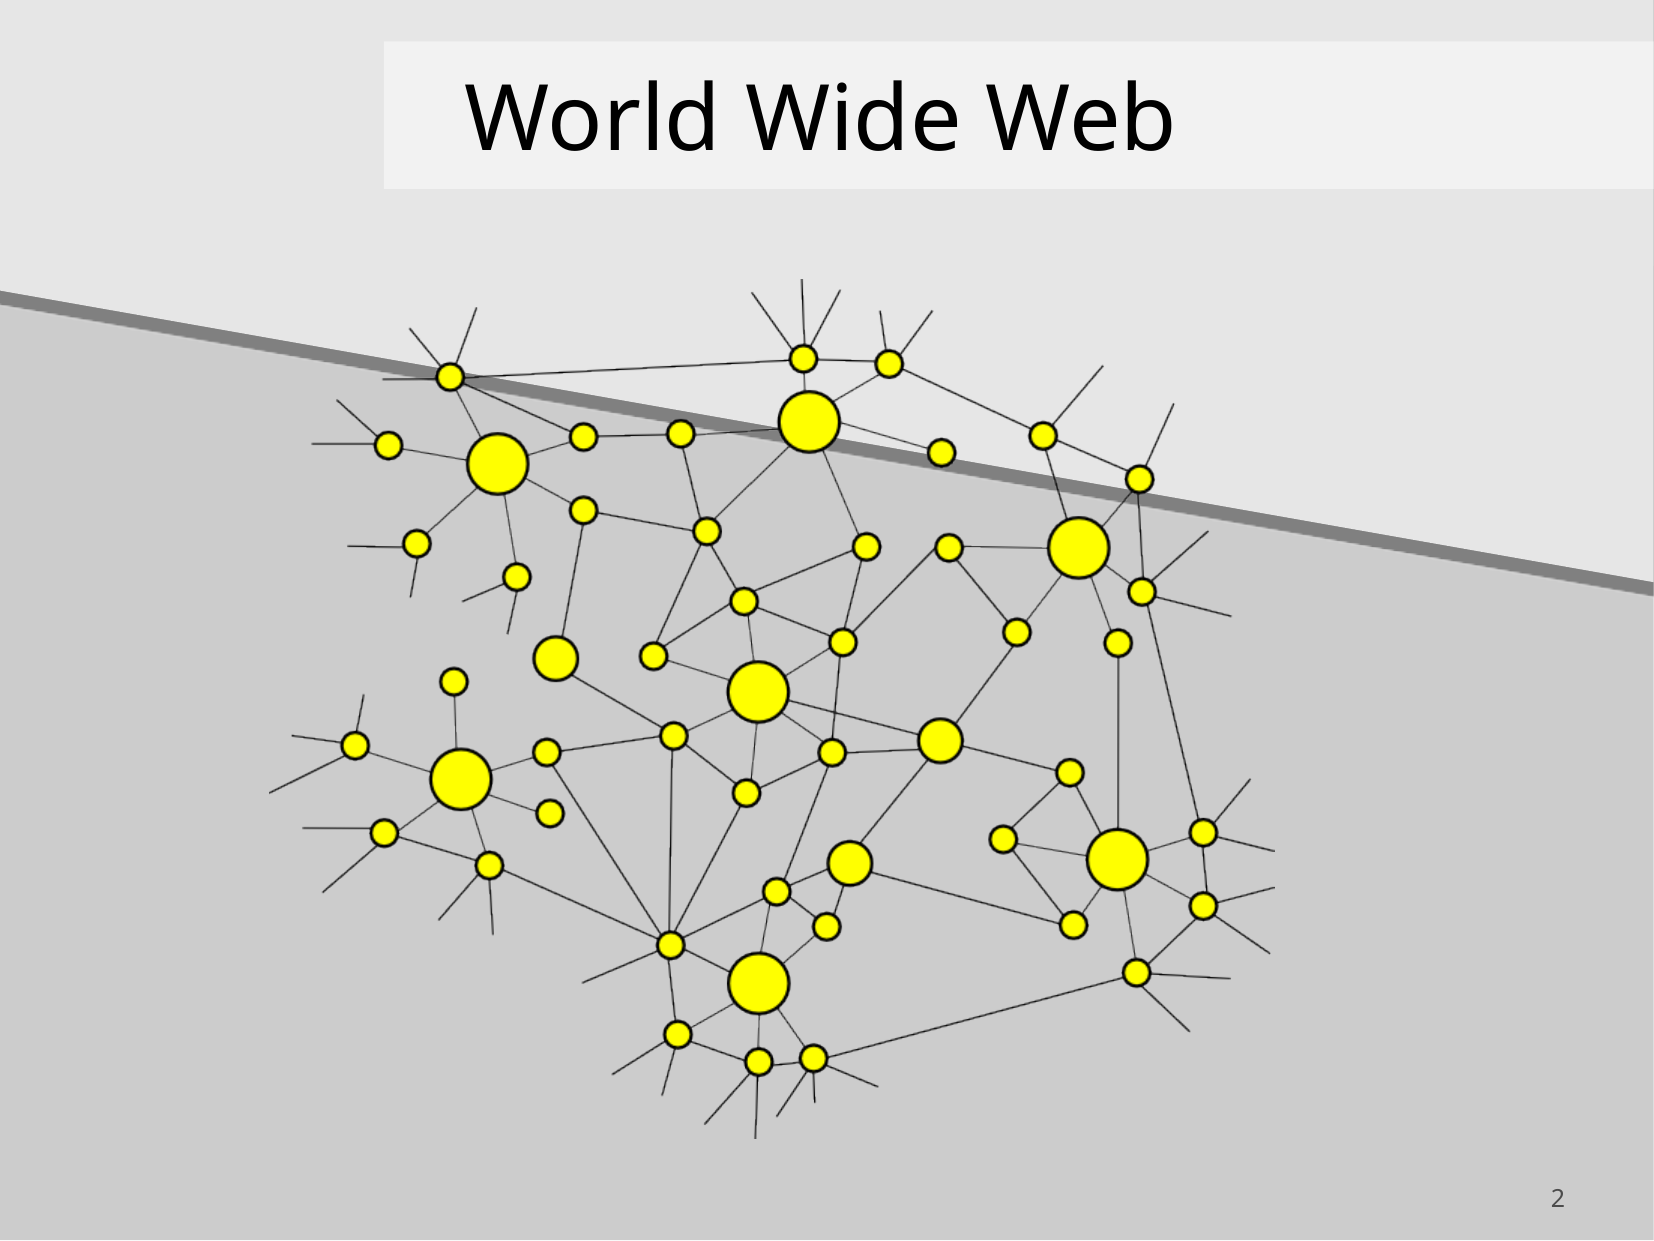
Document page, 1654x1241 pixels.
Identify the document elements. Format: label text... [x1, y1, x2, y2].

text_box [383, 41, 1654, 189]
title World Wide Web [76, 51, 1566, 180]
picture [269, 279, 1275, 1139]
